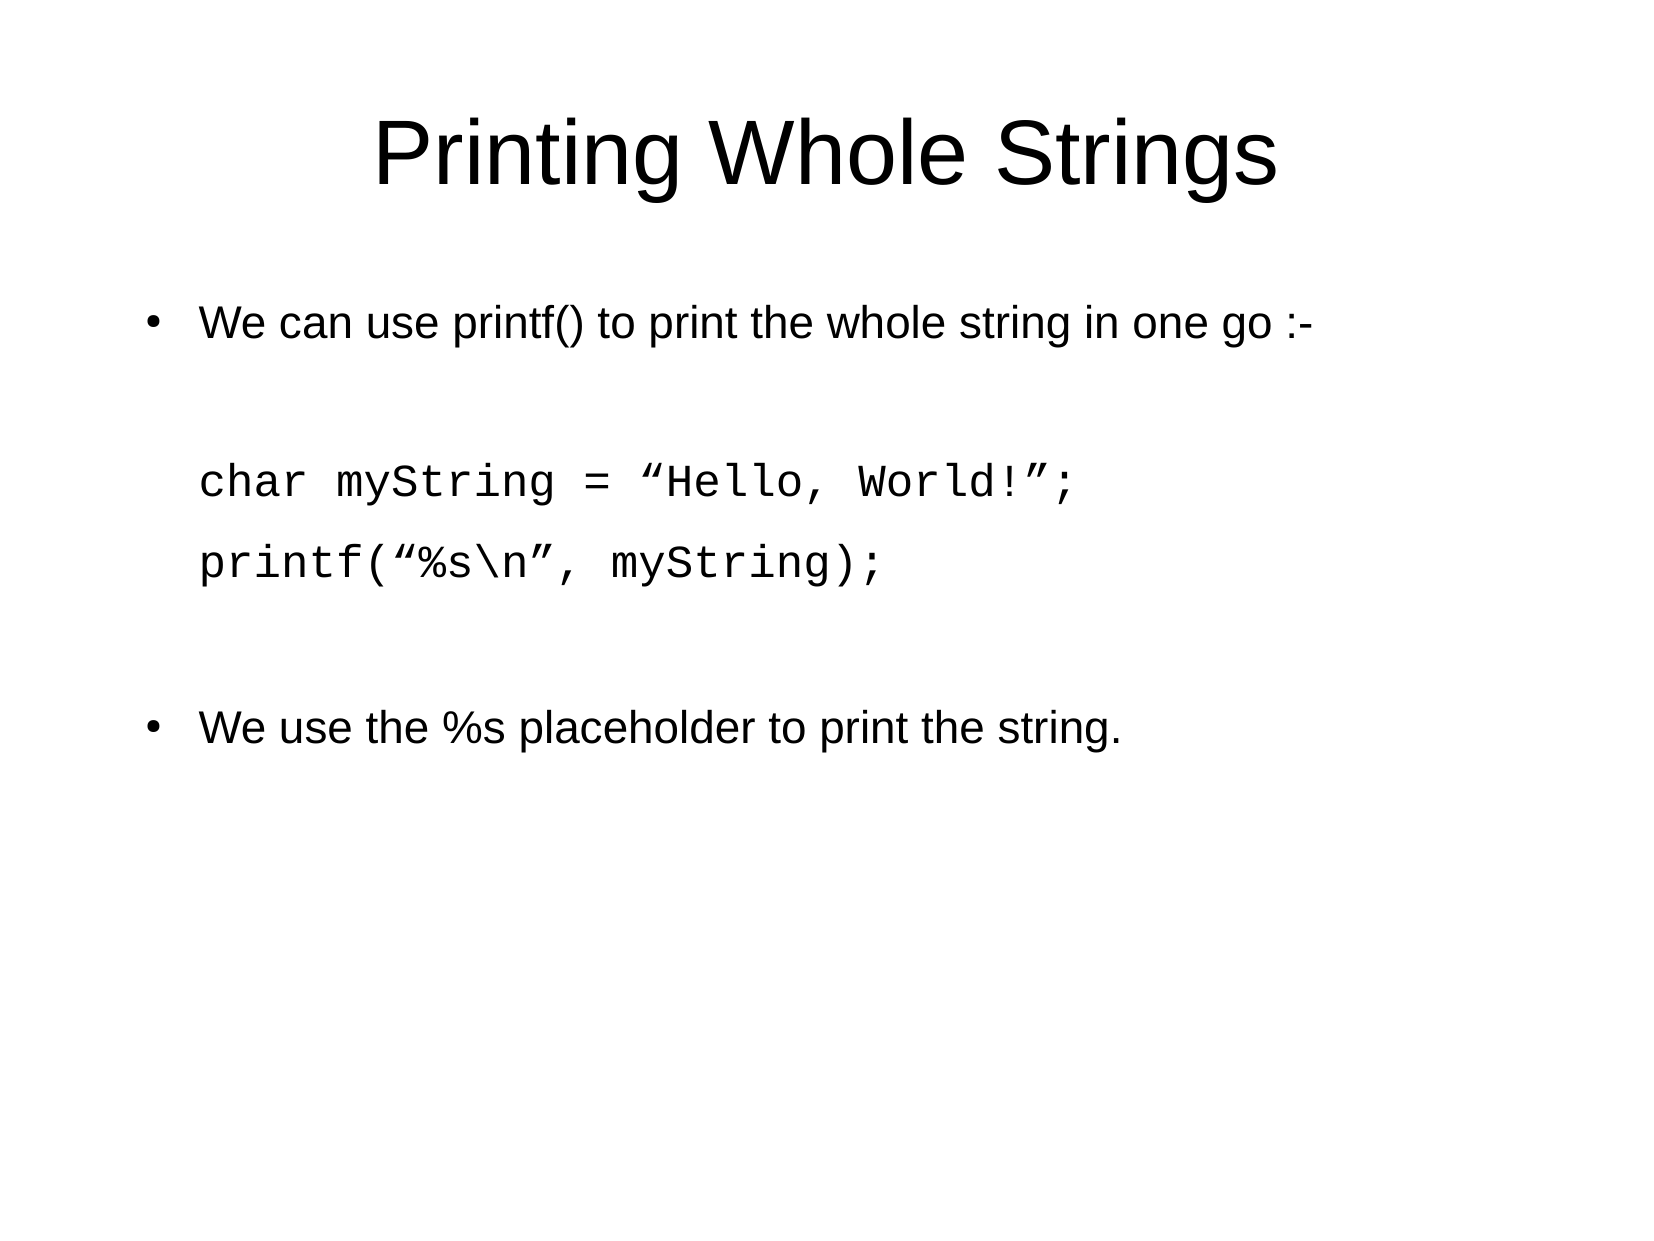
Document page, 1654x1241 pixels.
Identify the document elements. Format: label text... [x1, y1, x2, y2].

title Printing Whole Strings [82, 49, 1571, 257]
list We can use printf() to print the whole string in one go :- char myString = “Hello, World!”; printf(“%s\n”, myString); We use the %s placeholder to print the string. [127, 296, 1583, 1170]
